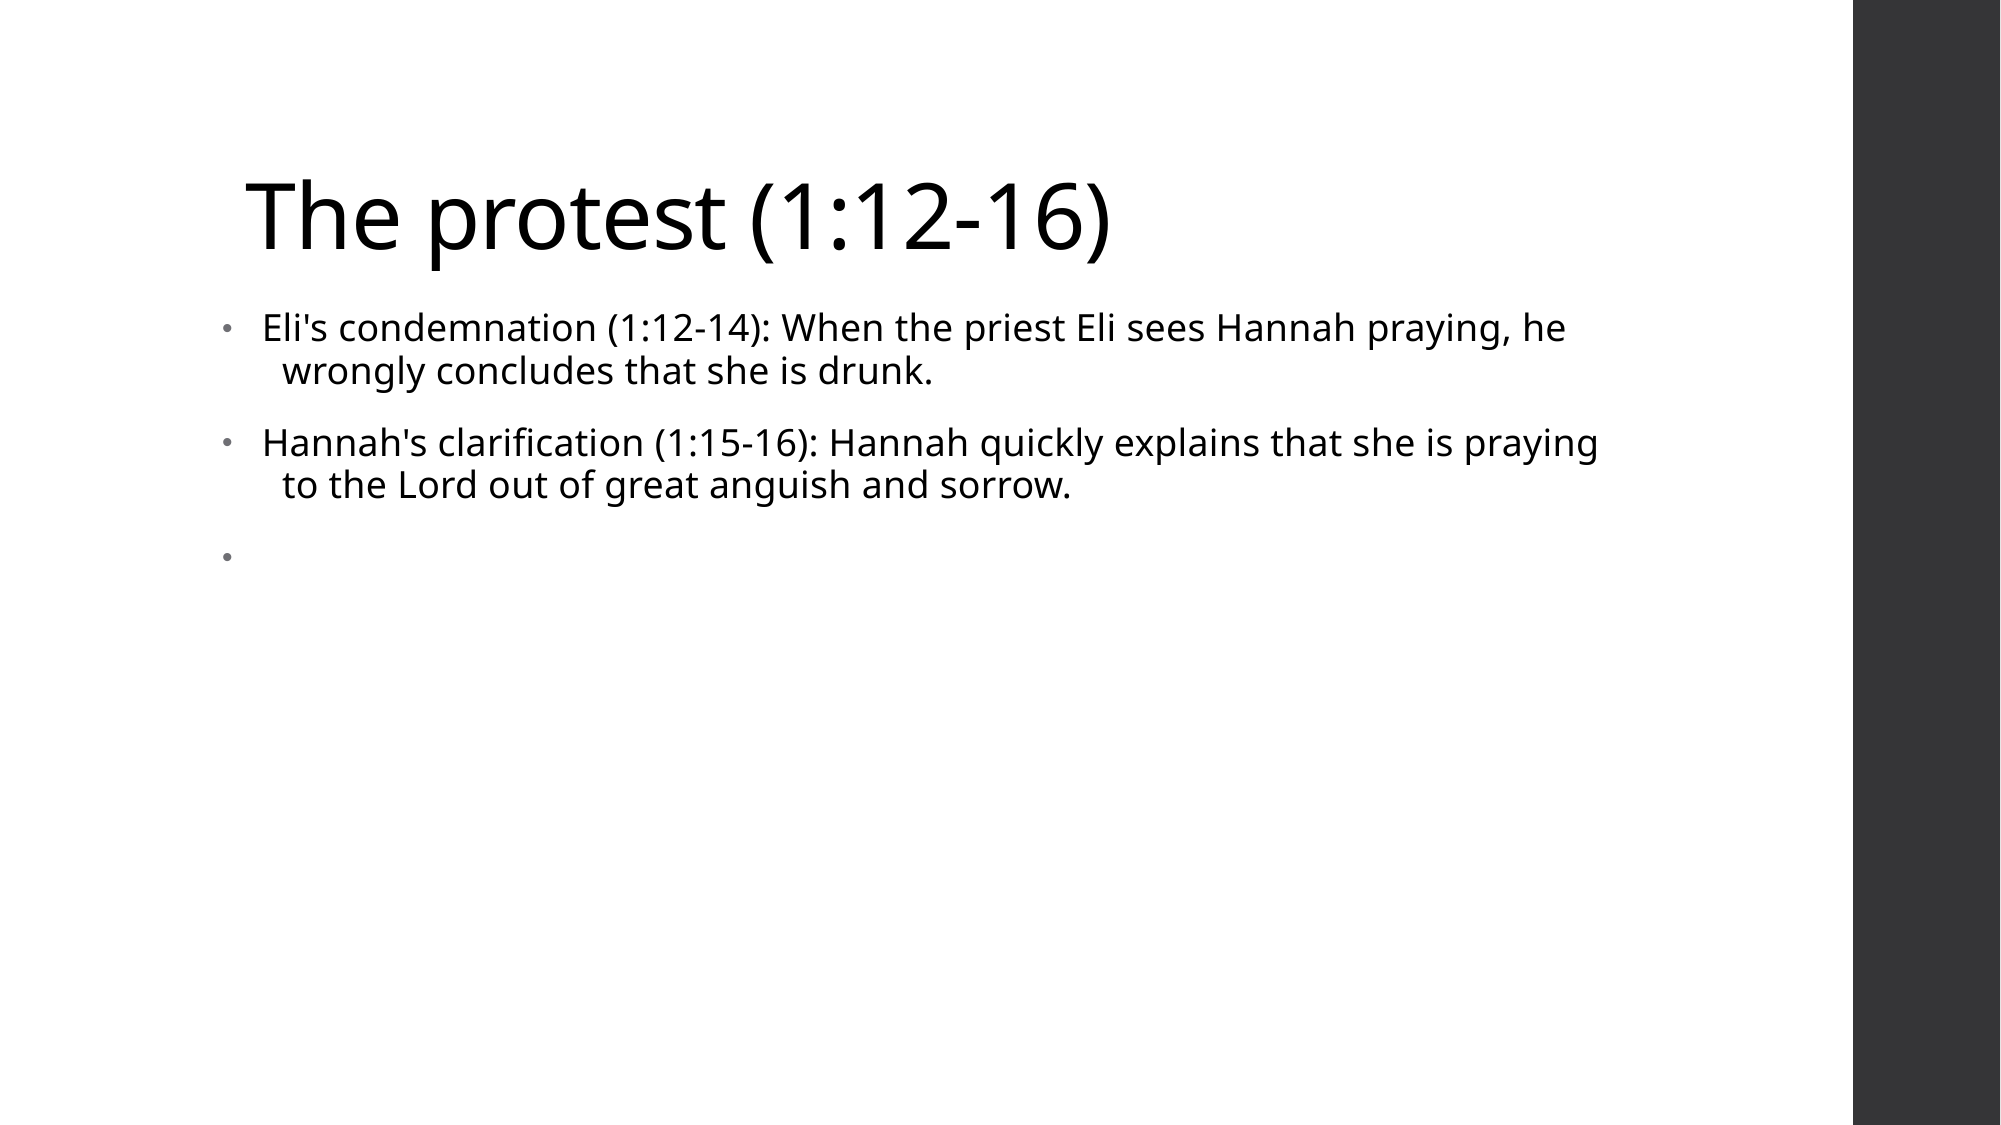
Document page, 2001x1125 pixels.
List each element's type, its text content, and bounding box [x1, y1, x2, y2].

list Eli's condemnation (1:12-14): When the priest Eli sees Hannah praying, he wrongly concludes that she is drunk. Hannah's clarification (1:15-16): Hannah quickly explains that she is praying to the Lord out of great anguish and sorrow. [206, 299, 1617, 1014]
title The protest (1:12-16) [206, 60, 1797, 278]
